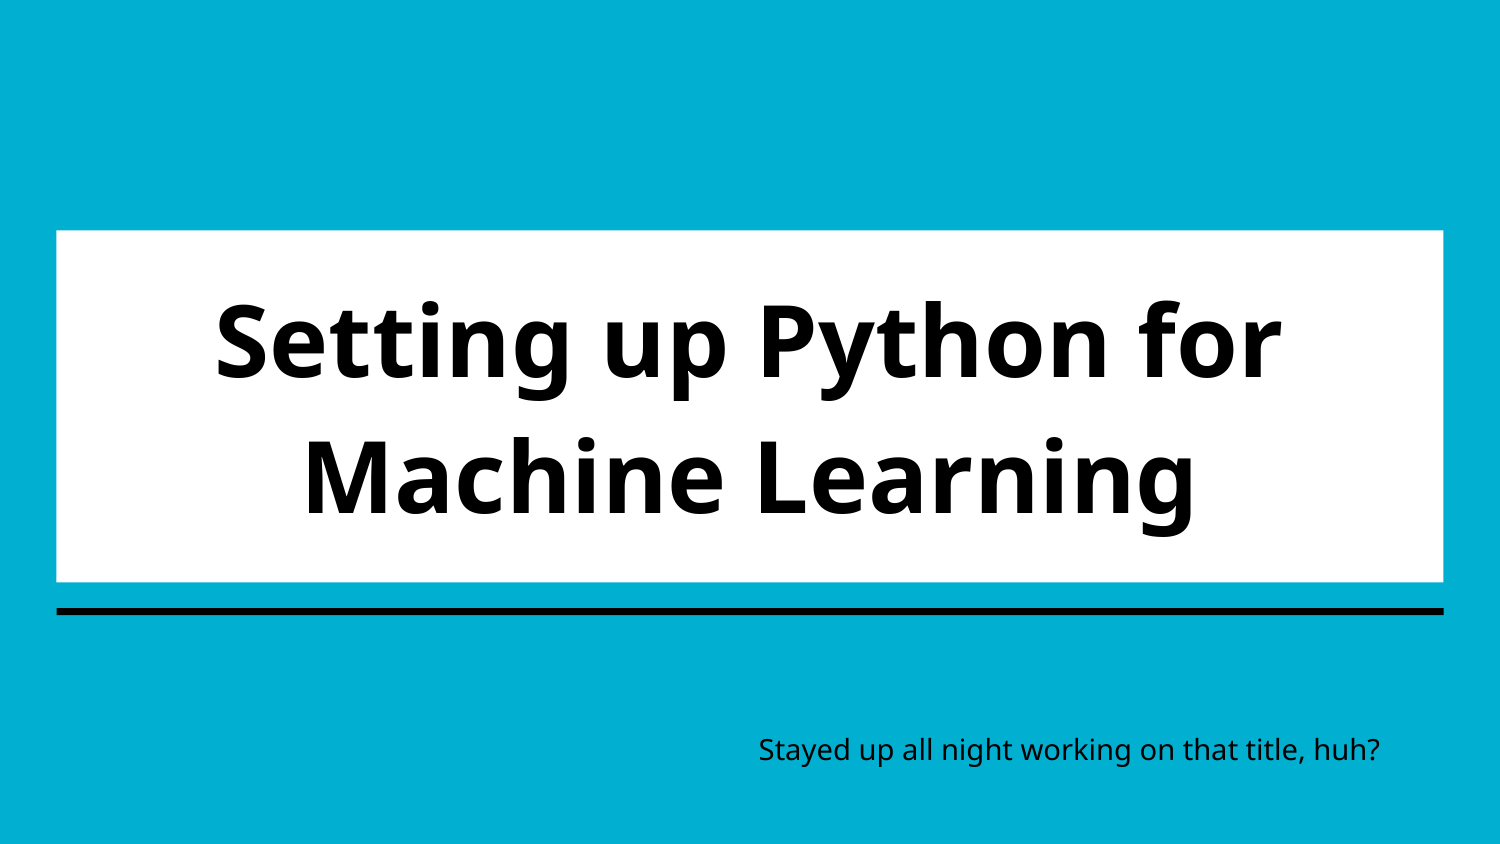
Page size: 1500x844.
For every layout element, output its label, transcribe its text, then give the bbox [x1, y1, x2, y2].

text_box Stayed up all night working on that title, huh? [743, 716, 1484, 782]
title Setting up Python for Machine Learning [56, 230, 1444, 583]
